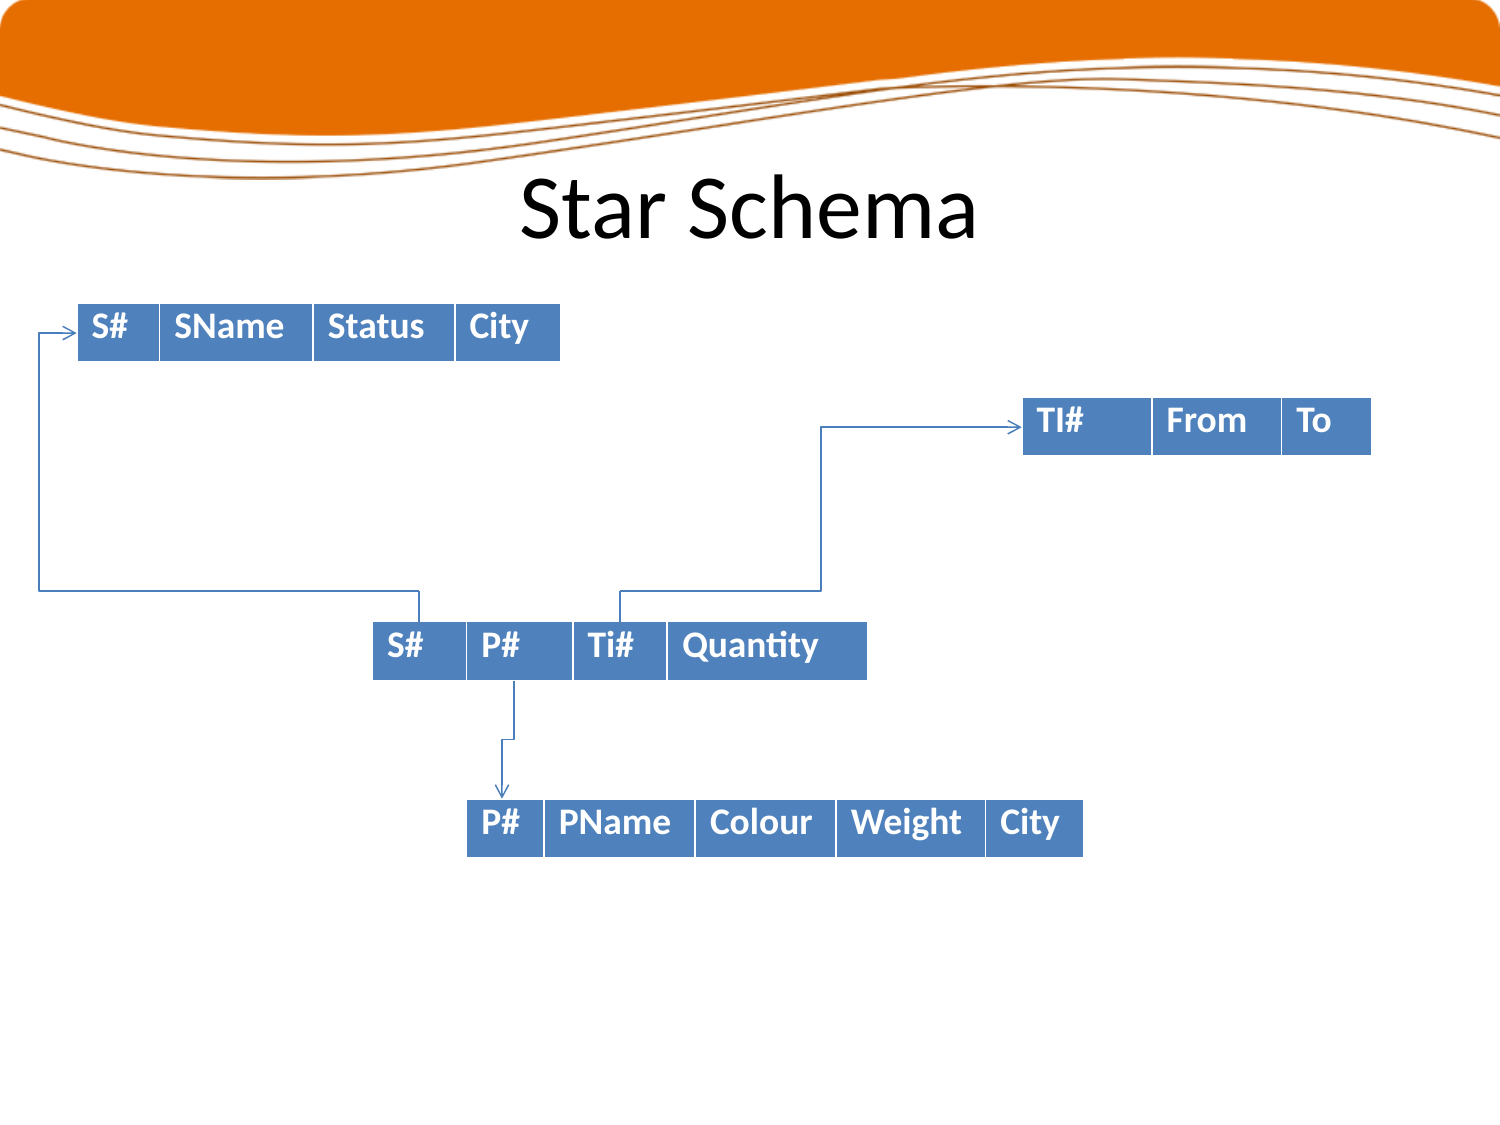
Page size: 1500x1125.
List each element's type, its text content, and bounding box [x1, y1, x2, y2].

table_header Quantity [668, 622, 867, 680]
table_header PName [545, 800, 694, 857]
table_header City [456, 304, 560, 361]
title Star Schema [75, 125, 1425, 279]
table_header Status [314, 304, 454, 361]
table_header P# [467, 622, 572, 680]
table_header Weight [837, 800, 985, 857]
table_header Colour [696, 800, 835, 857]
table_header To [1282, 398, 1371, 455]
table_header P# [467, 800, 543, 857]
picture [0, 0, 1500, 180]
table_header S# [373, 622, 466, 680]
table_header City [986, 800, 1083, 857]
table_header Ti# [574, 622, 666, 680]
table_header From [1153, 398, 1281, 455]
table_header TI# [1023, 398, 1151, 455]
table_header S# [78, 304, 159, 361]
table_header SName [160, 304, 312, 361]
